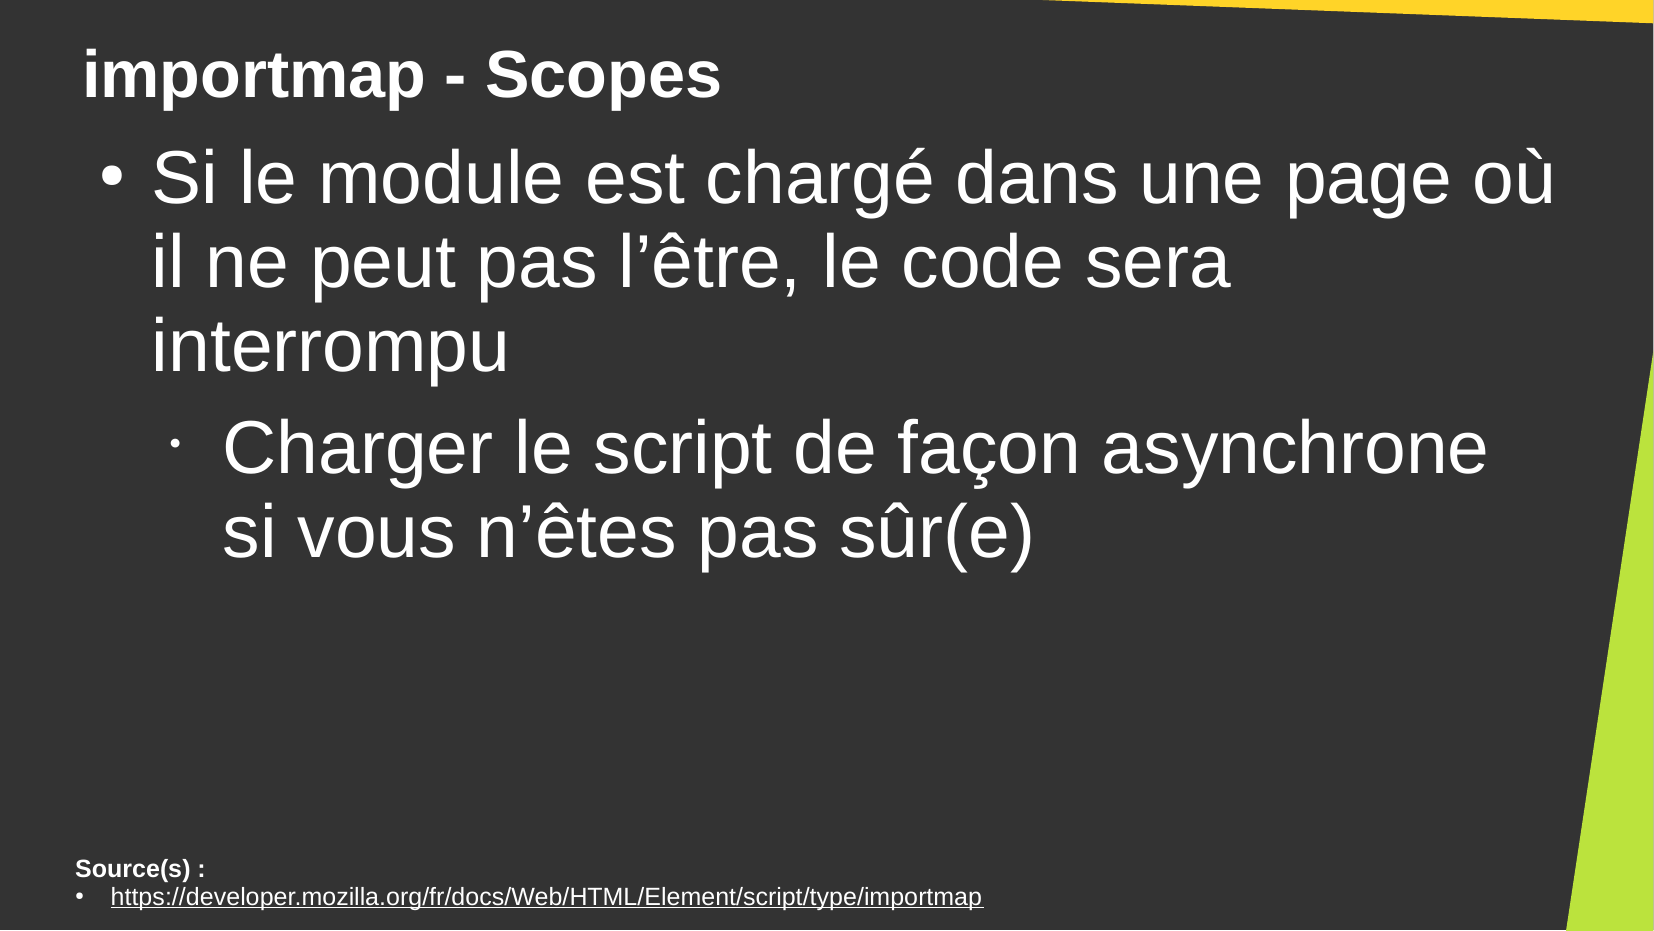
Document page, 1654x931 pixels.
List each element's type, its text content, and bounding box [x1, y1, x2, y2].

text_box [1042, 0, 1654, 24]
text_box [1566, 346, 1654, 931]
list Si le module est chargé dans une page où il ne peut pas l’être, le code sera interrompu Charger le script de façon asynchrone si vous n’êtes pas sûr(e) [80, 135, 1560, 650]
title importmap - Scopes [82, 37, 792, 115]
text_box Source(s) : https://developer.mozilla.org/fr/docs/Web/HTML/Element/script/type/importmap [60, 809, 1546, 919]
